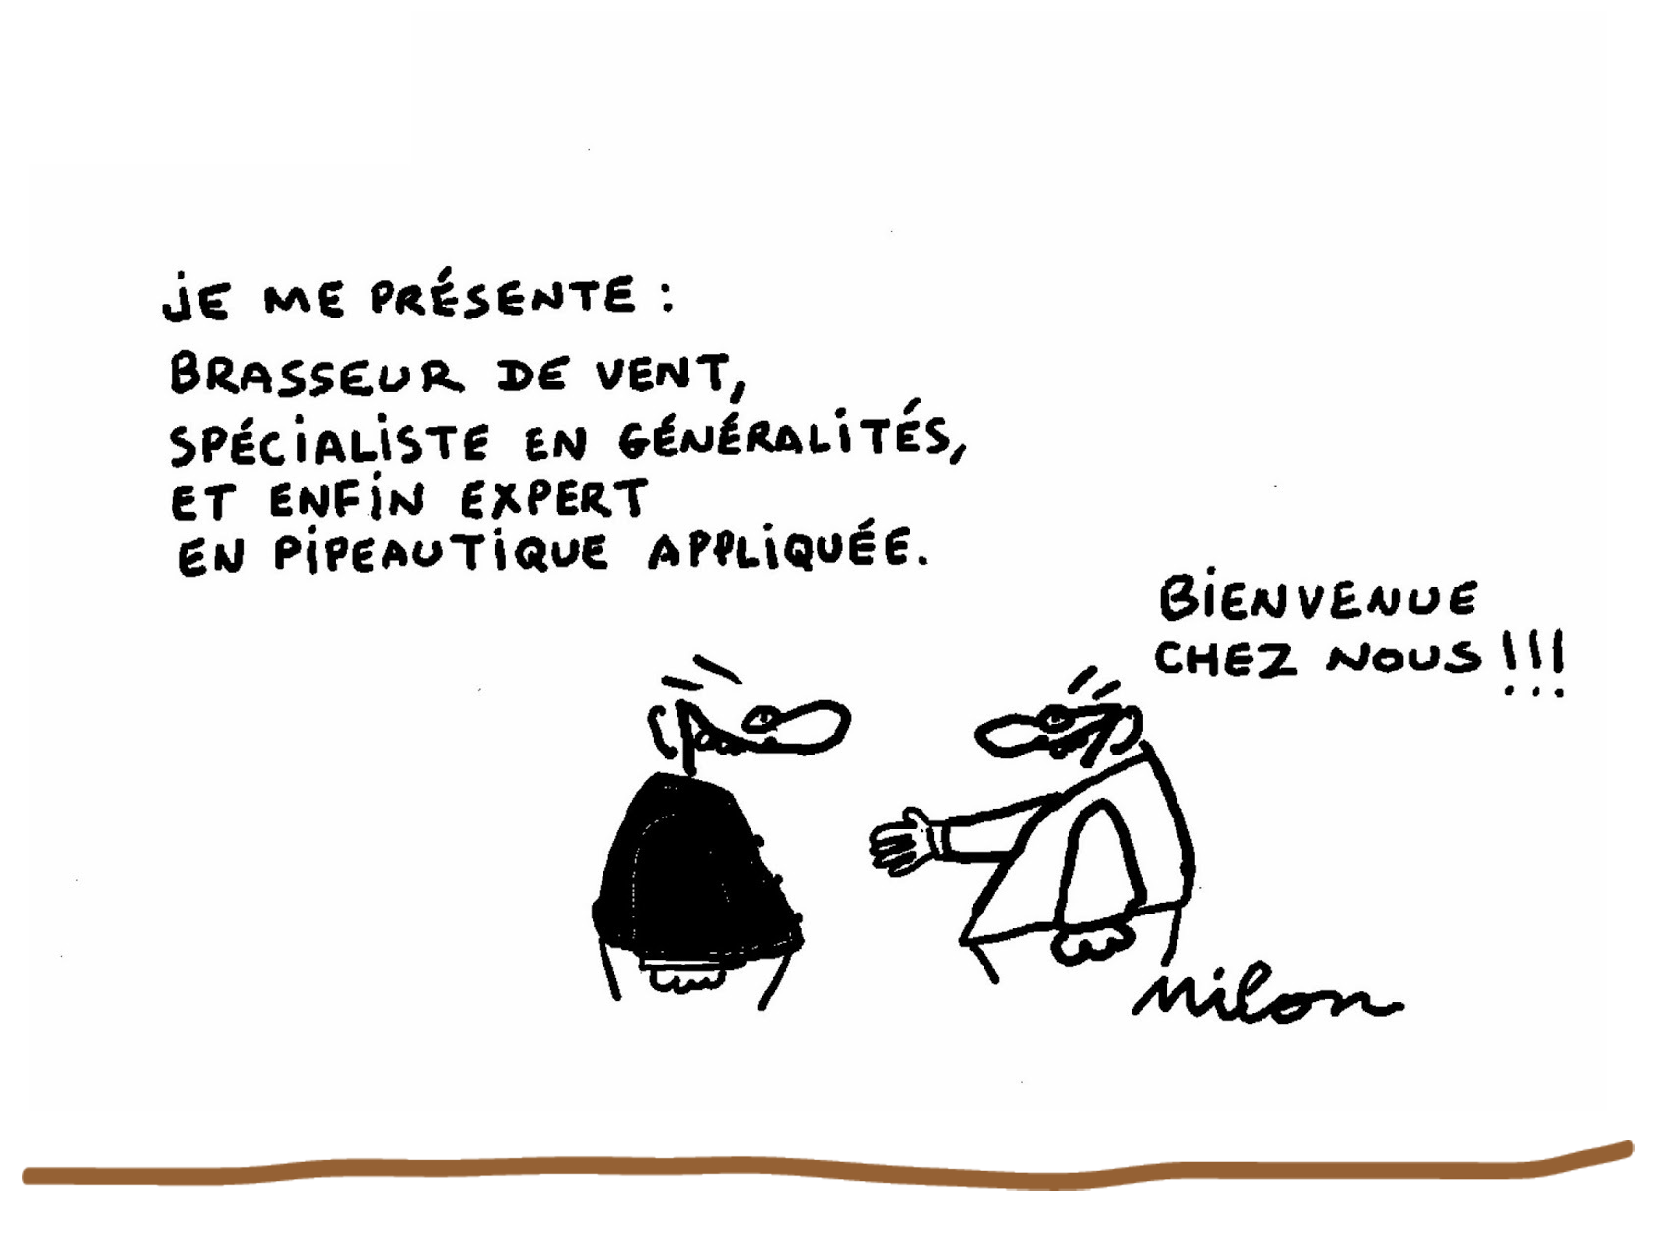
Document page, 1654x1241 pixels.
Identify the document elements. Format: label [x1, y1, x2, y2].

picture [29, 11, 1607, 1111]
picture [22, 1140, 1635, 1191]
